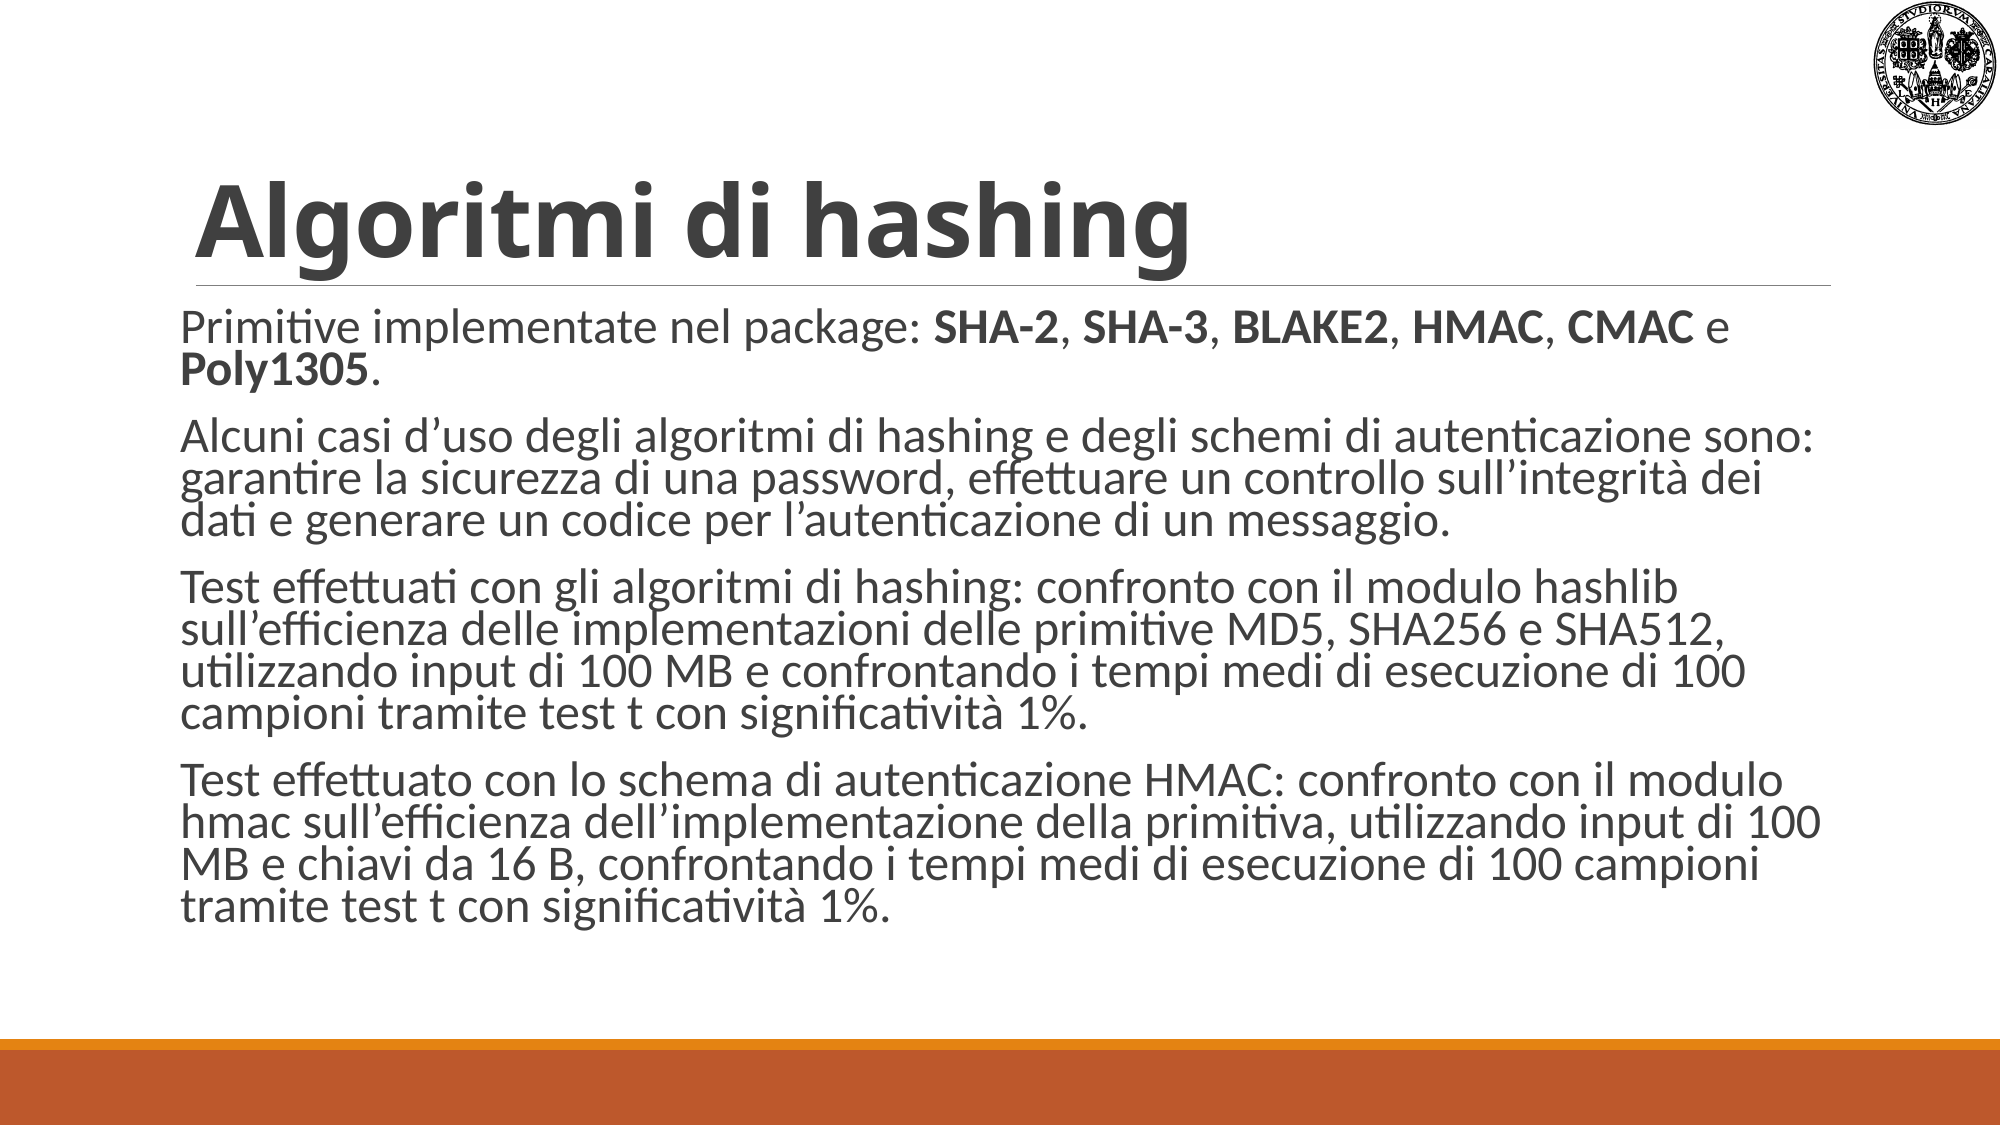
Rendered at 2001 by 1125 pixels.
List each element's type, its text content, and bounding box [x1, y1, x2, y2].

picture [1869, 0, 2000, 129]
title Algoritmi di hashing [180, 47, 1831, 286]
list Primitive implementate nel package: SHA-2, SHA-3, BLAKE2, HMAC, CMAC e Poly1305. Alcuni casi d’uso degli algoritmi di hashing e degli schemi di autenticazione sono: garantire la sicurezza di una password, effettuare un controllo sull’integrità dei dati e generare un codice per l’autenticazione di un messaggio. Test effettuati con gli algoritmi di hashing: confronto con il modulo hashlib sull’efficienza delle implementazioni delle primitive MD5, SHA256 e SHA512, utilizzando input di 100 MB e confrontando i tempi medi di esecuzione di 100 campioni tramite test t con significatività 1%. Test effettuato con lo schema di autenticazione HMAC: confronto con il modulo hmac sull’efficienza dell’implementazione della primitiva, utilizzando input di 100 MB e chiavi da 16 B, confrontando i tempi medi di esecuzione di 100 campioni tramite test t con significatività 1%. [180, 302, 1831, 963]
